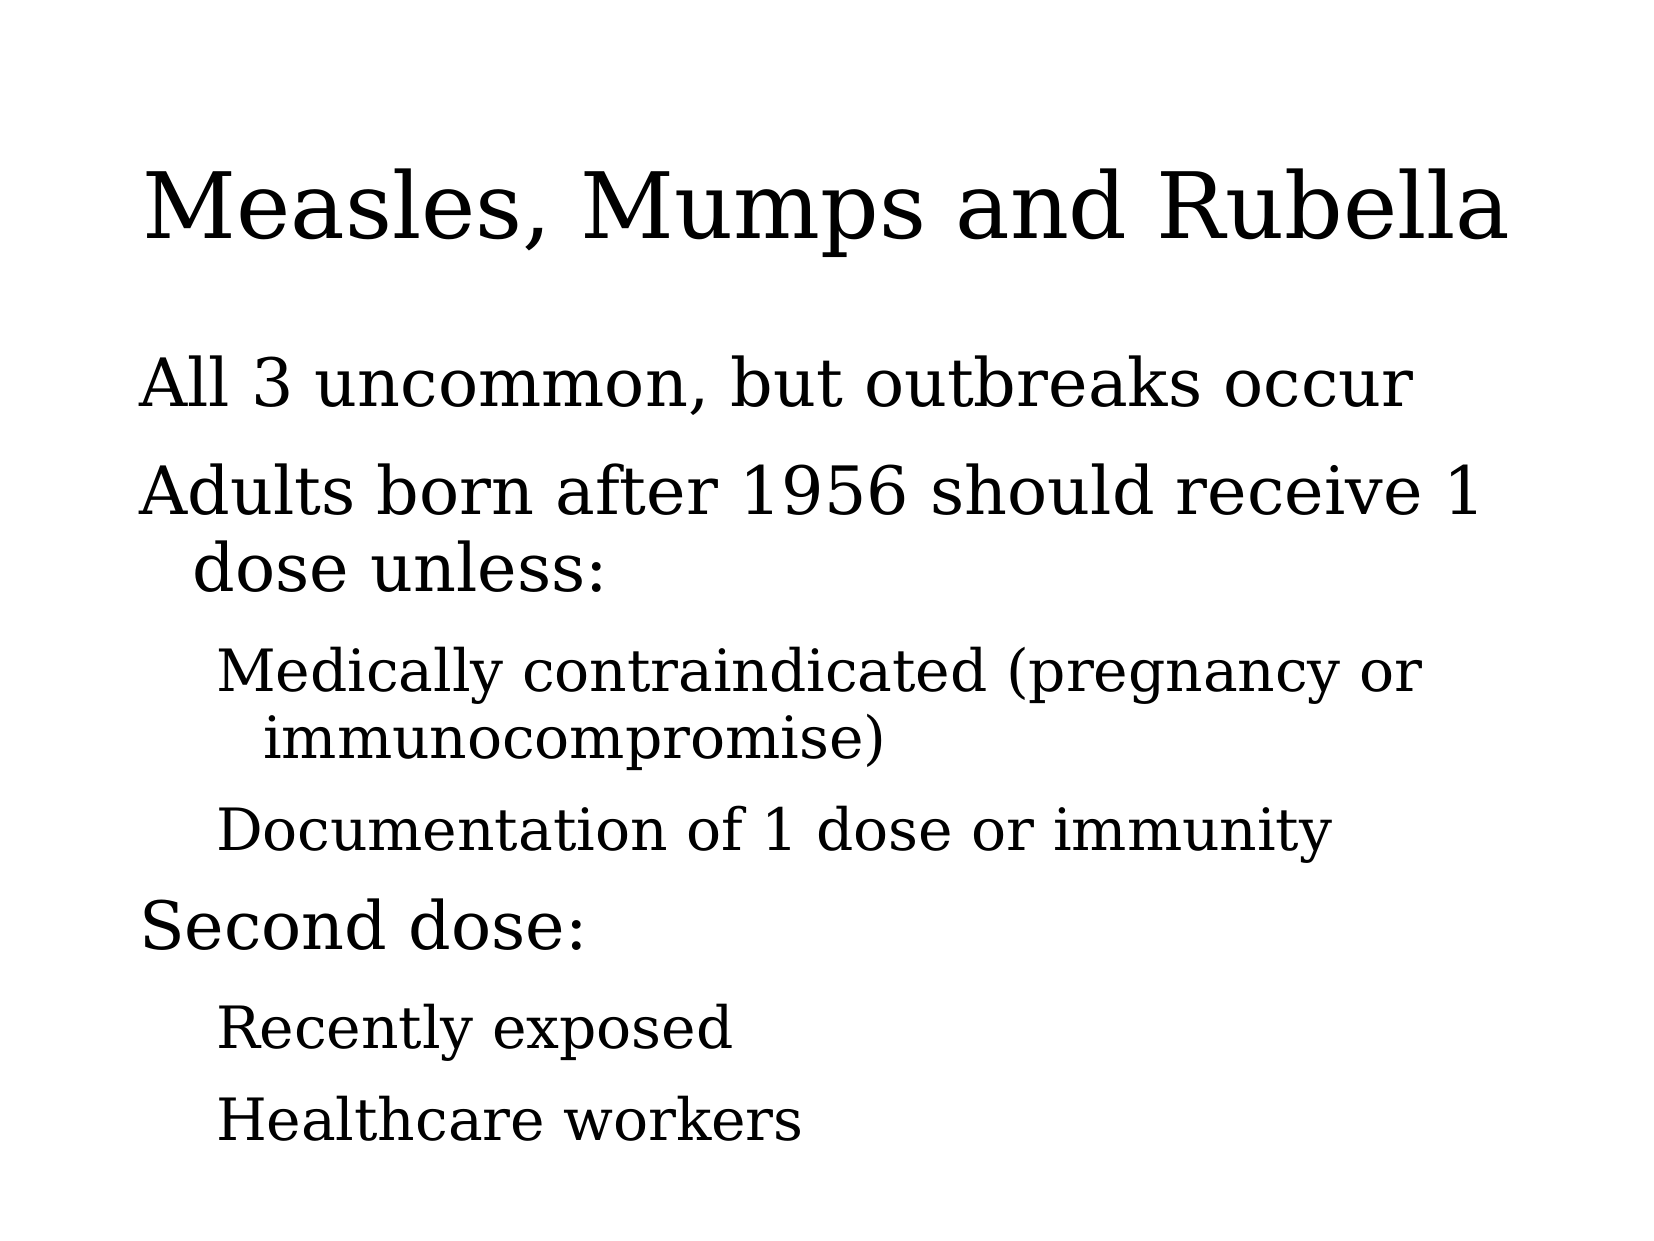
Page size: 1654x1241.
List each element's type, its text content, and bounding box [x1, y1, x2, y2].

list All 3 uncommon, but outbreaks occur Adults born after 1956 should receive 1 dose unless: Medically contraindicated (pregnancy or immunocompromise) Documentation of 1 dose or immunity Second dose: Recently exposed Healthcare workers [121, 344, 1534, 1155]
title Measles, Mumps and Rubella [121, 102, 1534, 311]
